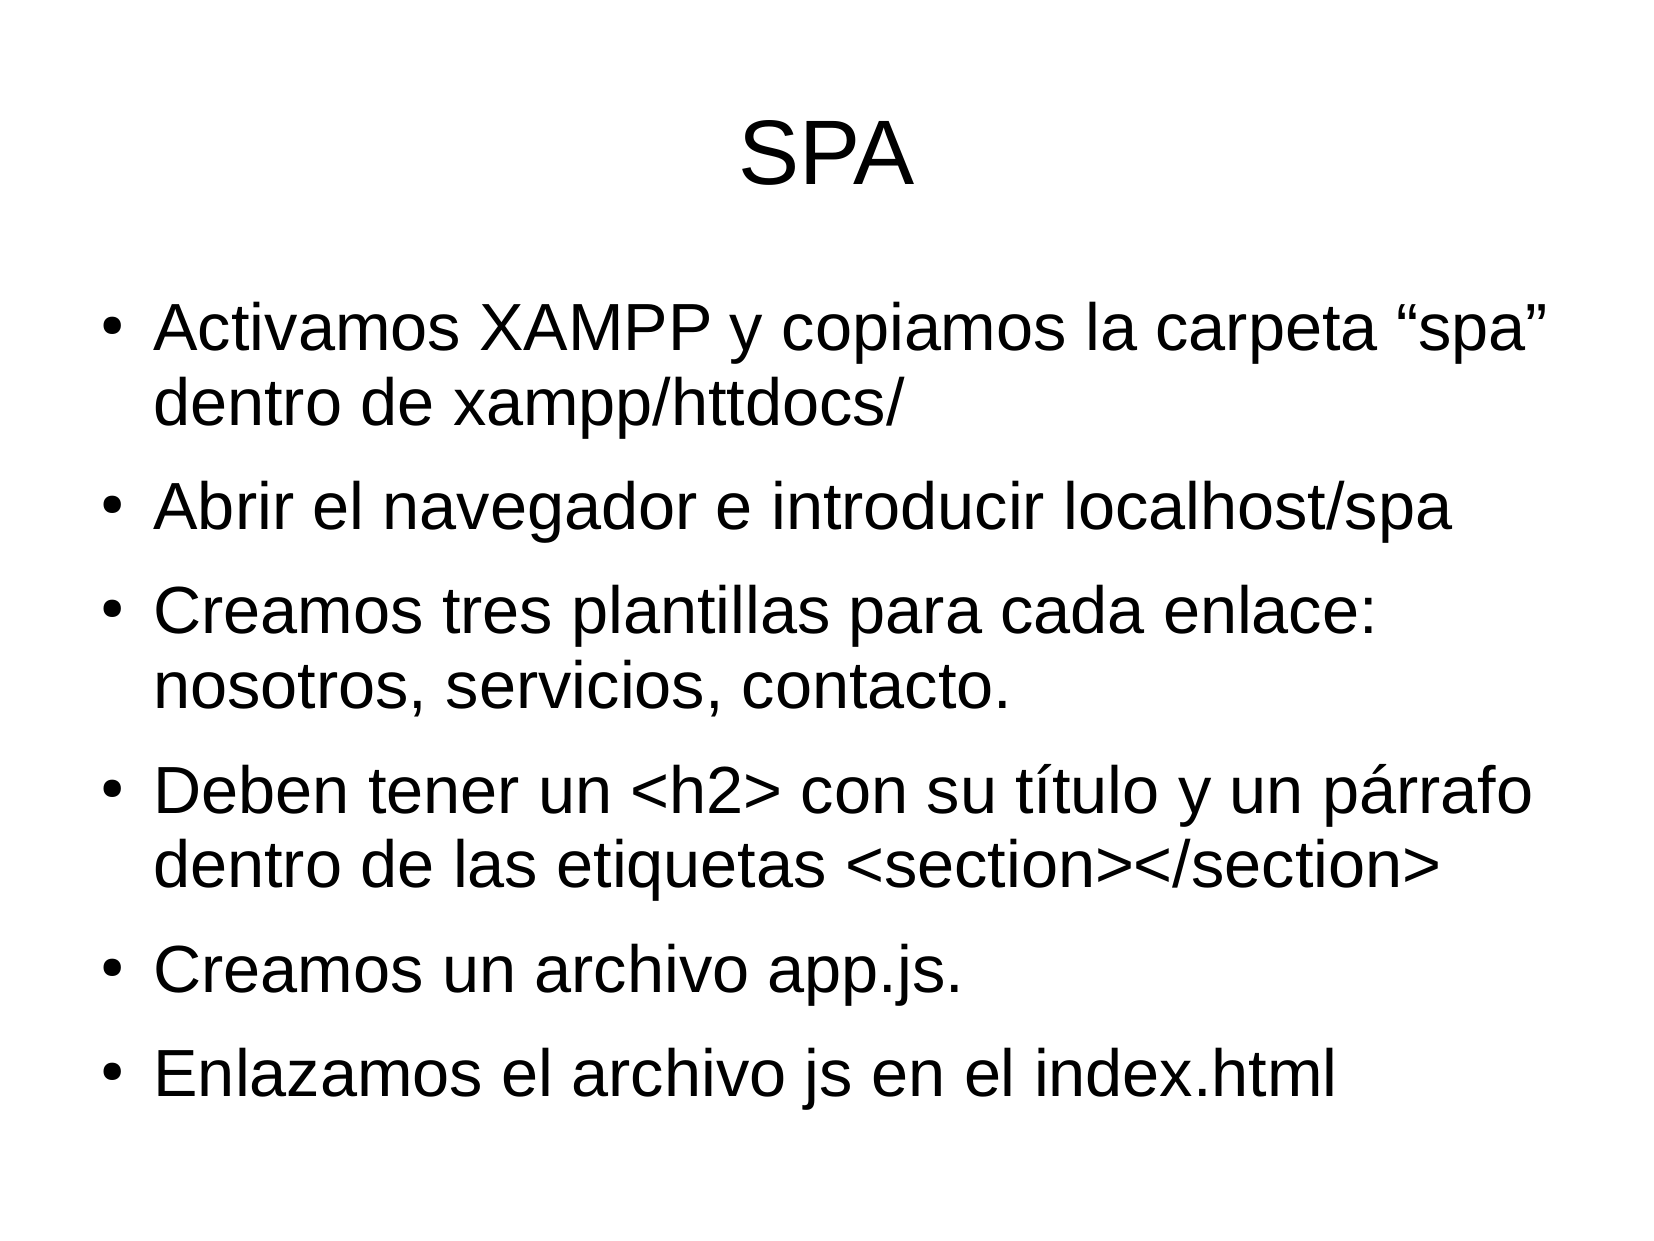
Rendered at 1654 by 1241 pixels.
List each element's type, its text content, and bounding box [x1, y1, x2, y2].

title SPA [82, 49, 1571, 257]
list Activamos XAMPP y copiamos la carpeta “spa” dentro de xampp/httdocs/ Abrir el navegador e introducir localhost/spa Creamos tres plantillas para cada enlace: nosotros, servicios, contacto. Deben tener un <h2> con su título y un párrafo dentro de las etiquetas <section></section> Creamos un archivo app.js. Enlazamos el archivo js en el index.html [82, 290, 1571, 1109]
